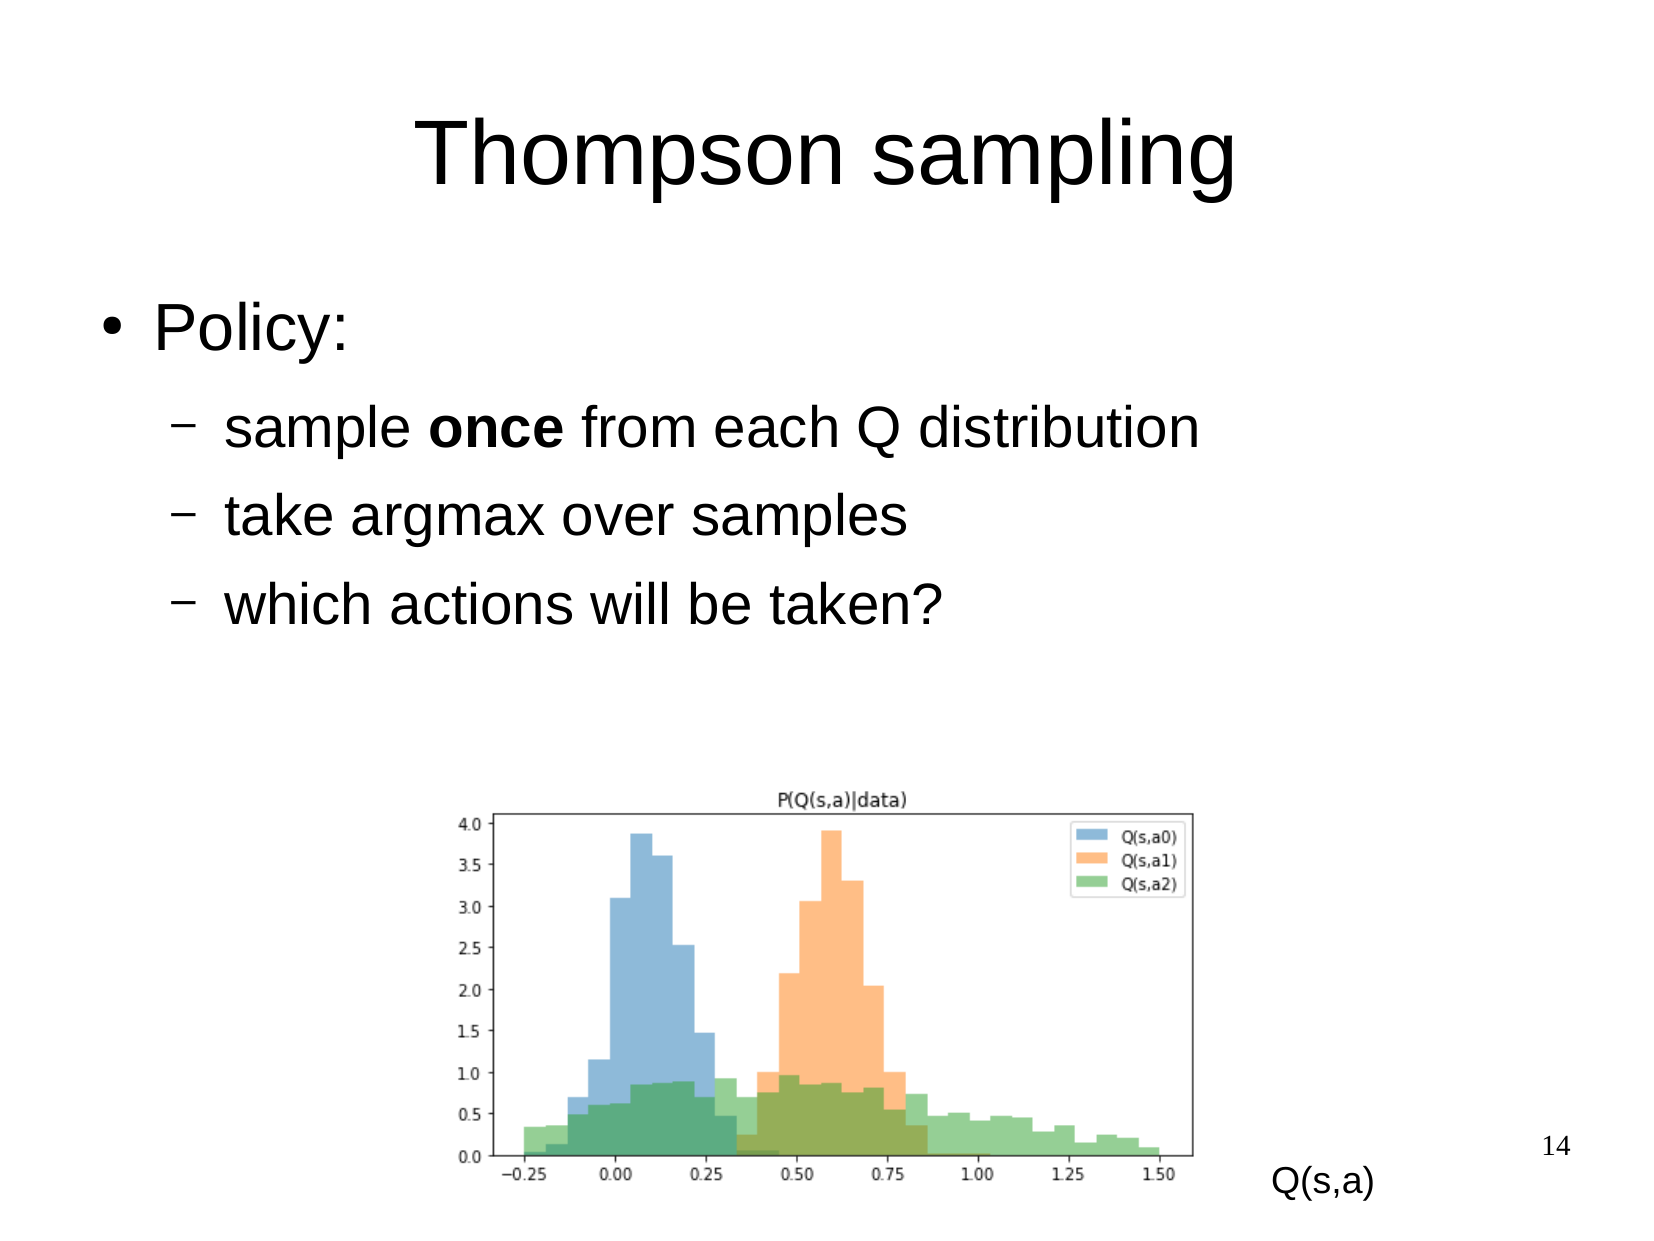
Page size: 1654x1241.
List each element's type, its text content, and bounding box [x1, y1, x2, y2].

picture [446, 779, 1208, 1193]
text_box Q(s,a) [1256, 1152, 1391, 1210]
list Policy: sample once from each Q distribution take argmax over samples which actions will be taken? [82, 290, 1571, 1010]
title Thompson sampling [82, 49, 1571, 257]
